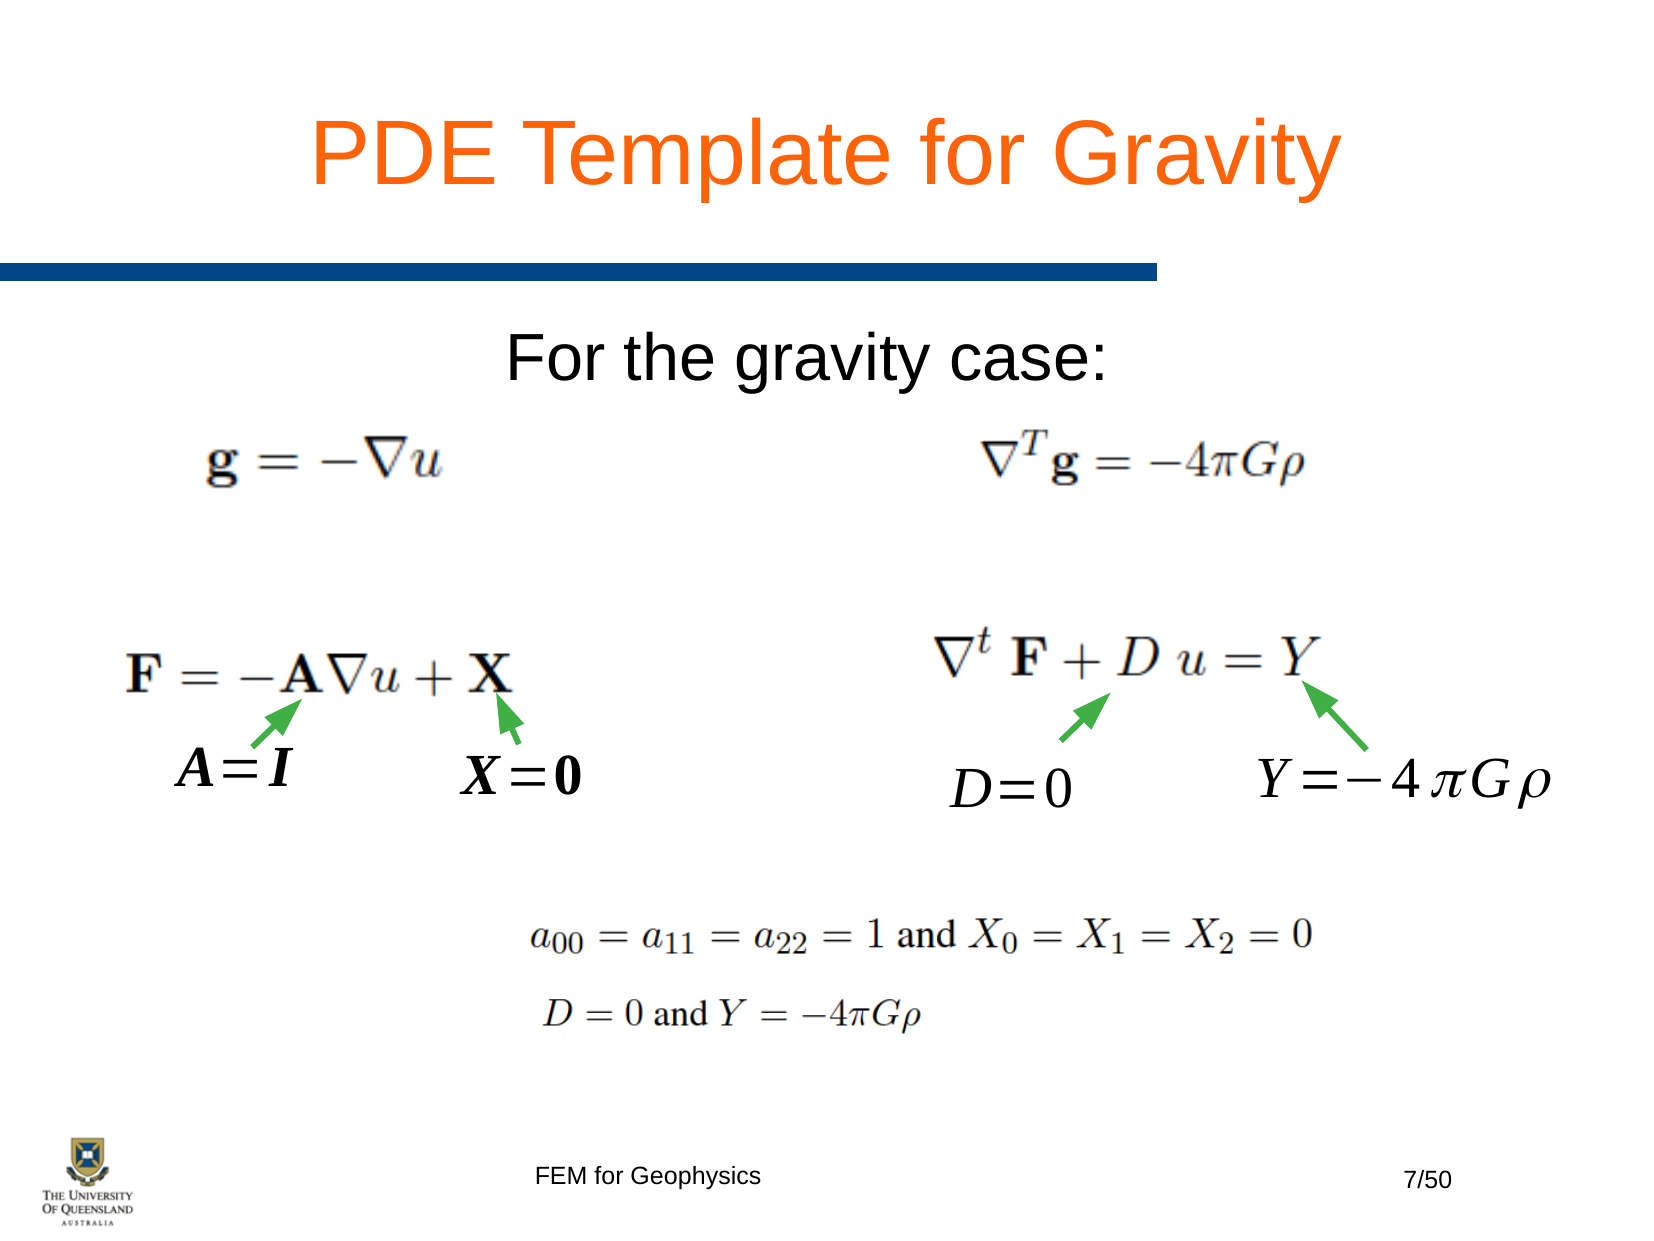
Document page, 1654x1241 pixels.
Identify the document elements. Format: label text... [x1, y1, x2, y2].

picture [35, 1133, 142, 1235]
picture [95, 640, 546, 737]
picture [489, 981, 974, 1053]
chart [1249, 745, 1556, 812]
picture [513, 896, 1354, 975]
picture [899, 603, 1350, 700]
chart [940, 755, 1080, 820]
title PDE Template for Gravity [82, 49, 1571, 257]
picture [956, 391, 1378, 523]
chart [165, 734, 303, 799]
picture [130, 386, 521, 518]
chart [451, 742, 591, 807]
text_box For the gravity case: [490, 312, 1125, 402]
